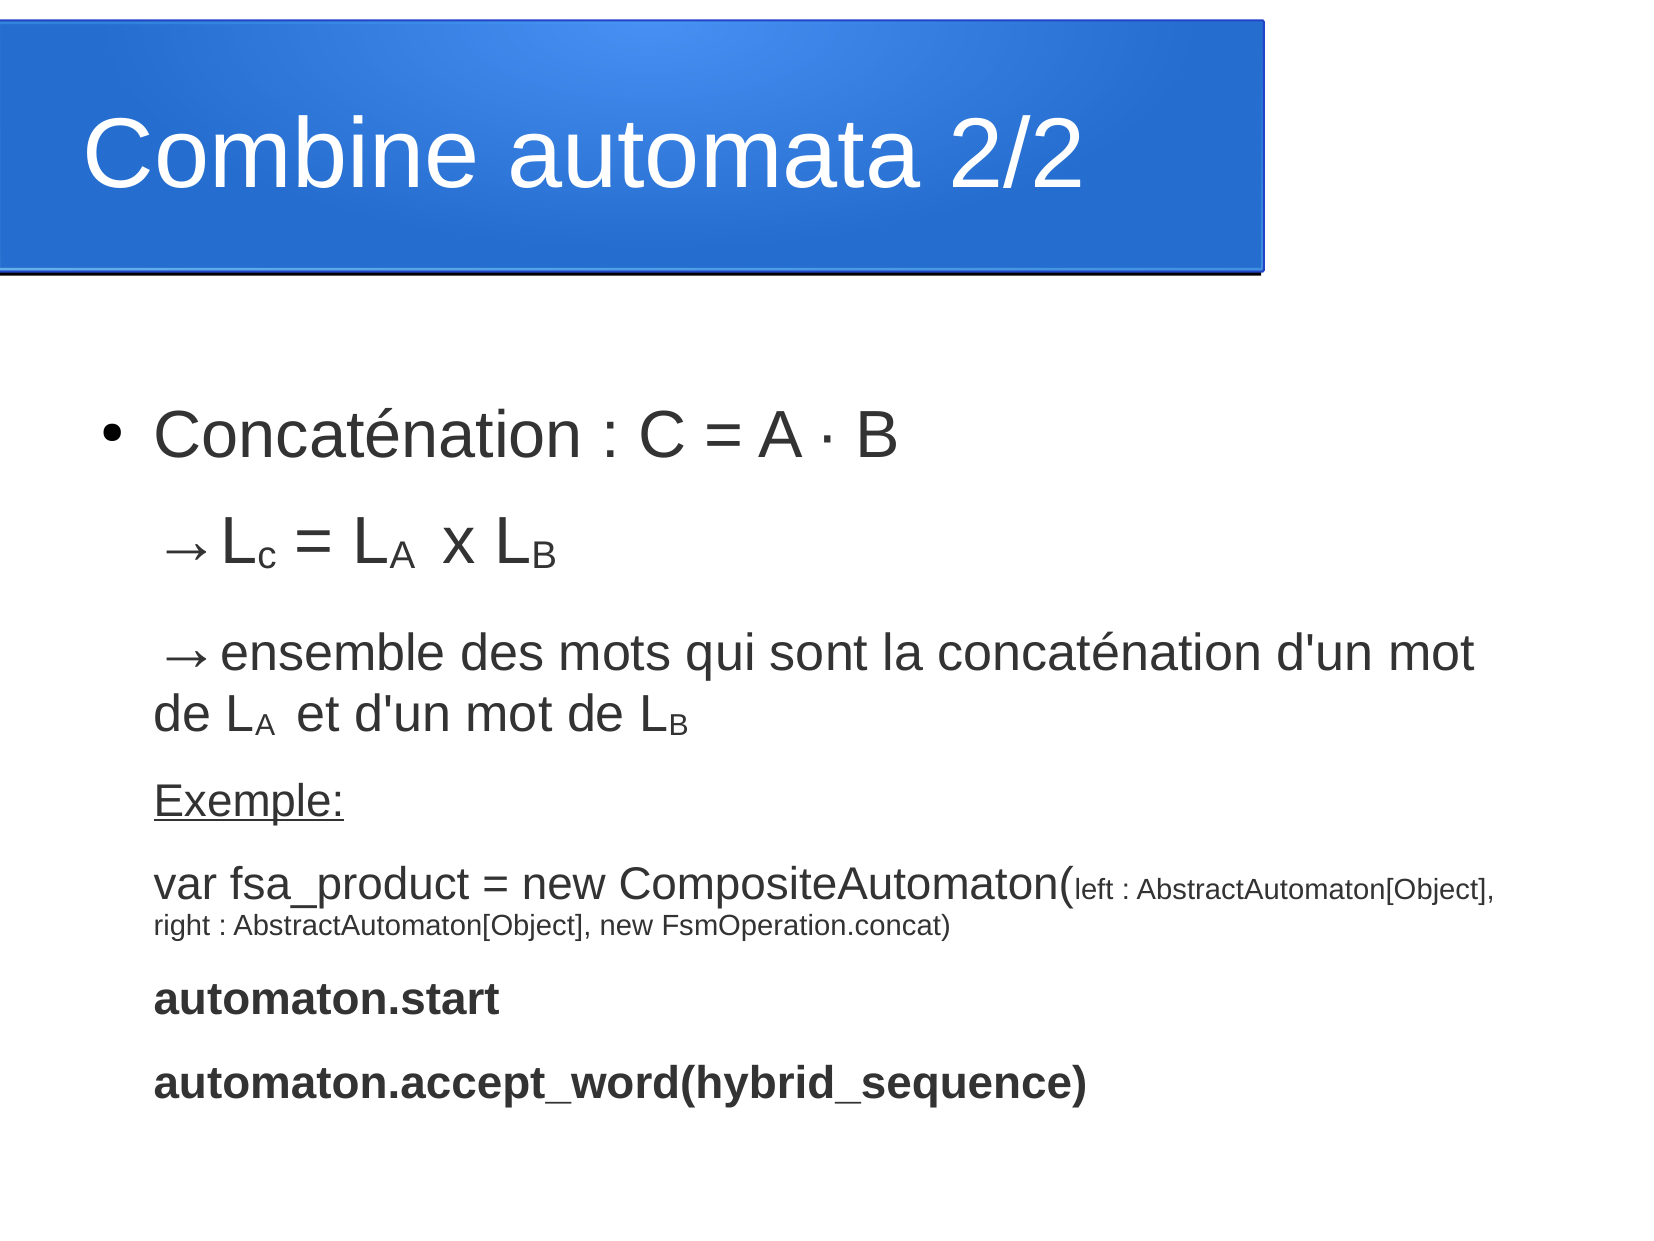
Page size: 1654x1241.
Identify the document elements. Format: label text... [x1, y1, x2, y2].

list Concaténation : C = A ∙ B →Lc = LA x LB →ensemble des mots qui sont la concaténation d'un mot de LA et d'un mot de LB Exemple: var fsa_product = new CompositeAutomaton(left : AbstractAutomaton[Object], right : AbstractAutomaton[Object], new FsmOperation.concat) automaton.start automaton.accept_word(hybrid_sequence) [82, 290, 1538, 1170]
title Combine automata 2/2 [82, 49, 1250, 257]
